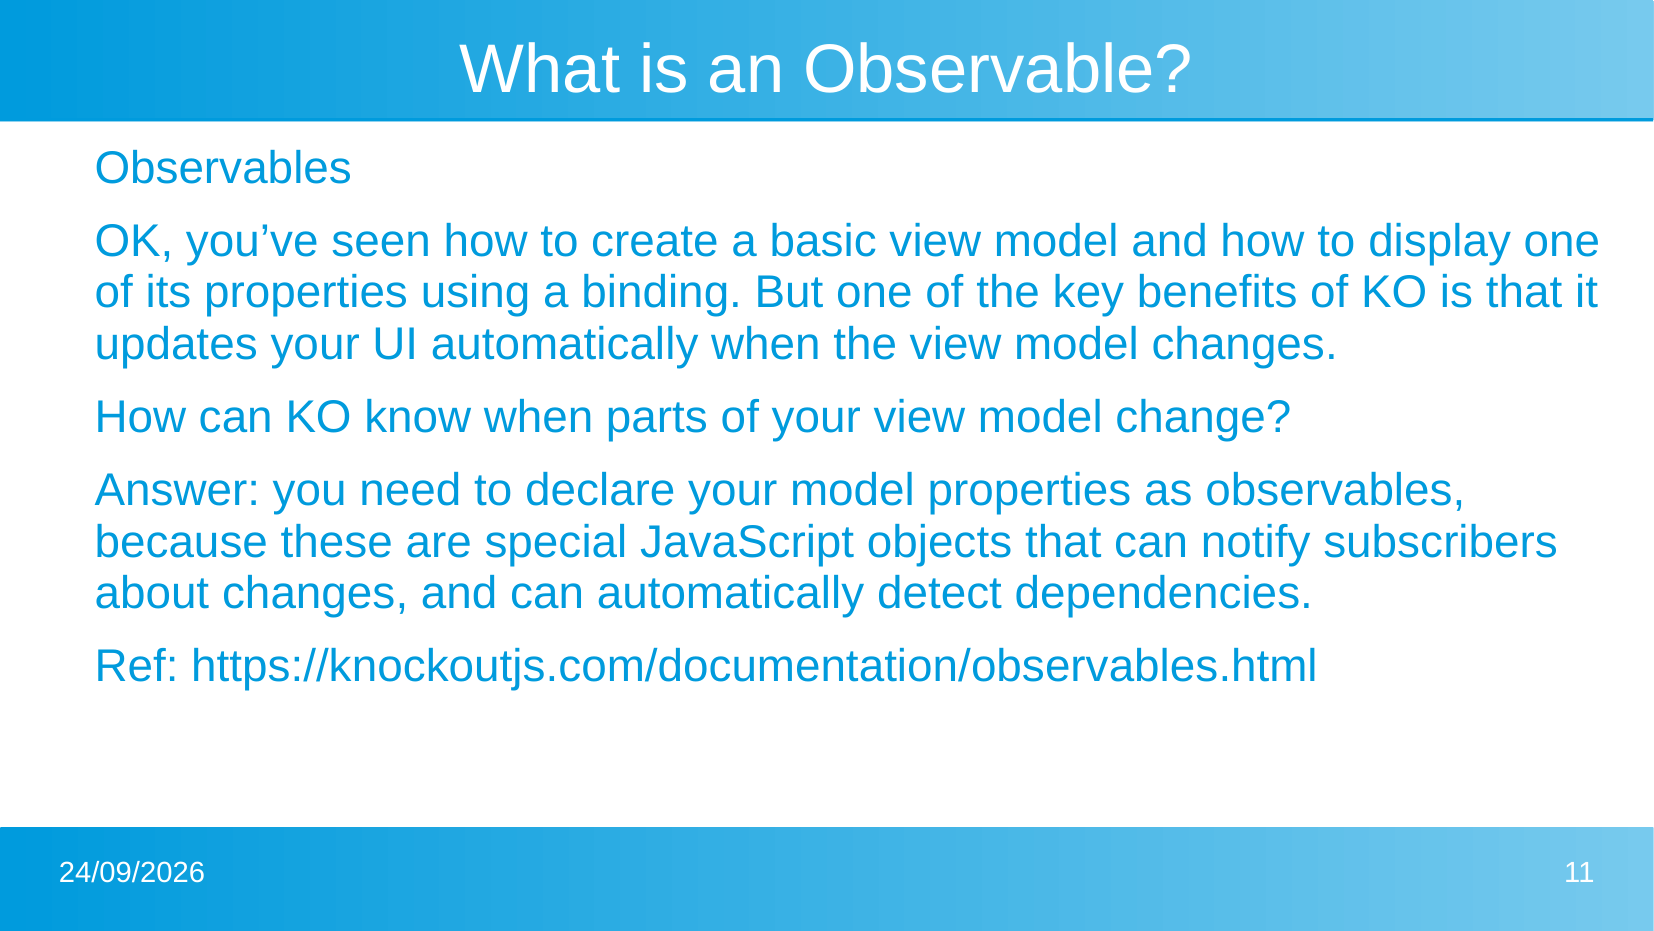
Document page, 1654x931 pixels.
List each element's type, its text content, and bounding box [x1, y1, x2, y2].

title What is an Observable? [59, 29, 1595, 108]
list Observables OK, you’ve seen how to create a basic view model and how to display one of its properties using a binding. But one of the key benefits of KO is that it updates your UI automatically when the view model changes. How can KO know when parts of your view model change? Answer: you need to declare your model properties as observables, because these are special JavaScript objects that can notify subscribers about changes, and can automatically detect dependencies. Ref: https://knockoutjs.com/documentation/observables.html [23, 141, 1619, 798]
